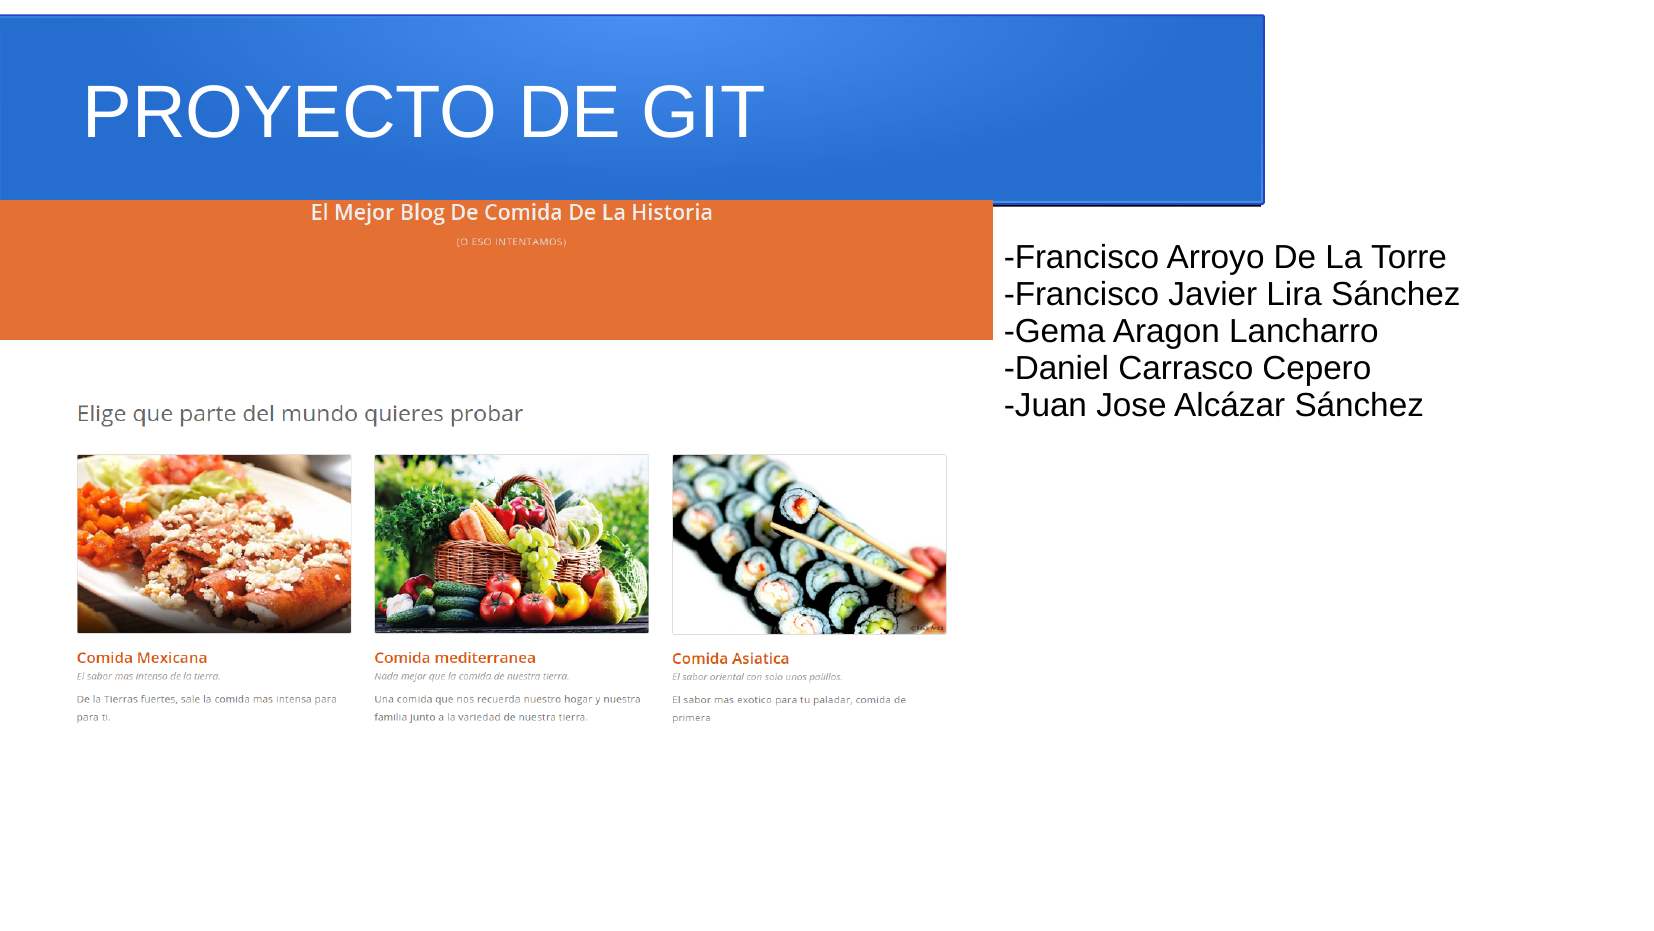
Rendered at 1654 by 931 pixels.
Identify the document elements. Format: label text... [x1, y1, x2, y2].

picture [0, 200, 993, 738]
title PROYECTO DE GIT [82, 35, 1235, 189]
subtitle -Francisco Arroyo De La Torre -Francisco Javier Lira Sánchez -Gema Aragon Lancharro -Daniel Carrasco Cepero -Juan Jose Alcázar Sánchez [1003, 238, 1654, 461]
